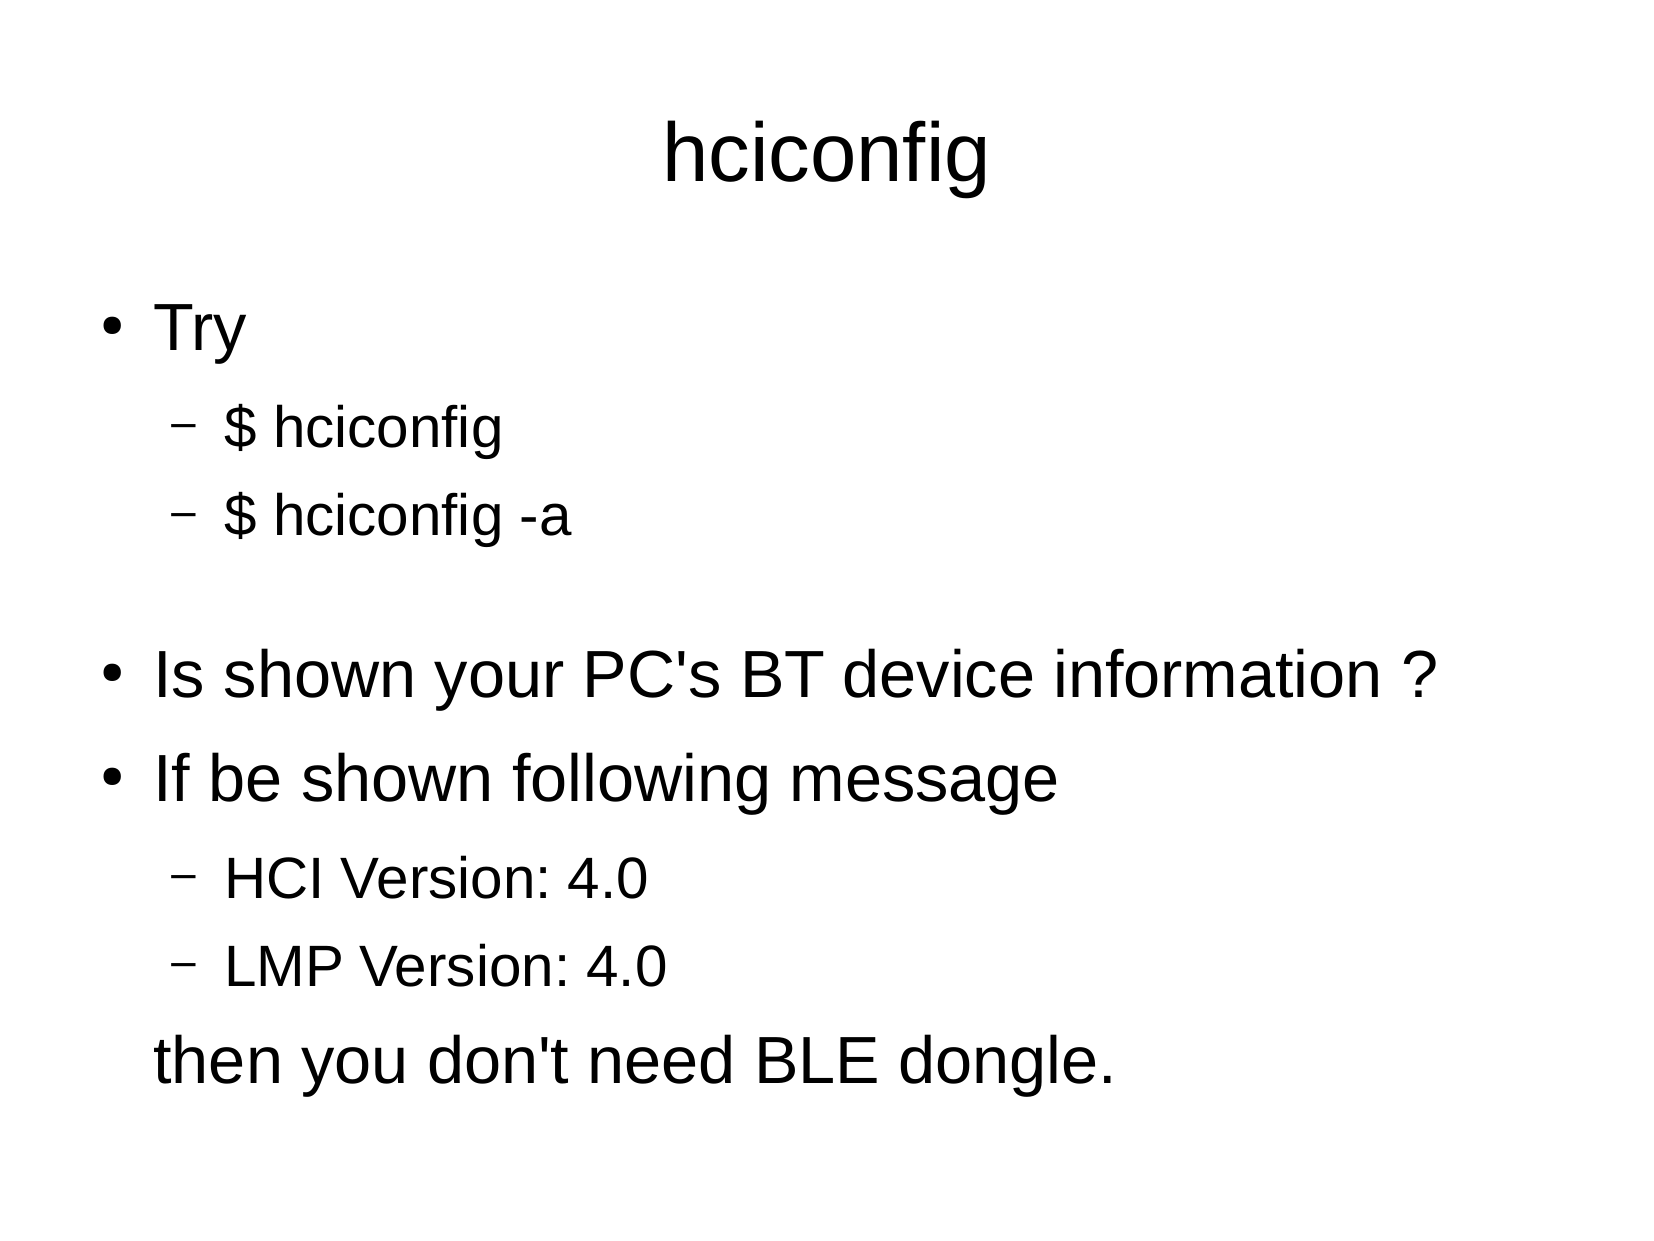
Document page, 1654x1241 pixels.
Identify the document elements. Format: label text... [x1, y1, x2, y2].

list Try $ hciconfig $ hciconfig -a Is shown your PC's BT device information ? If be shown following message HCI Version: 4.0 LMP Version: 4.0 then you don't need BLE dongle. [82, 290, 1538, 1193]
title hciconfig [82, 49, 1571, 257]
